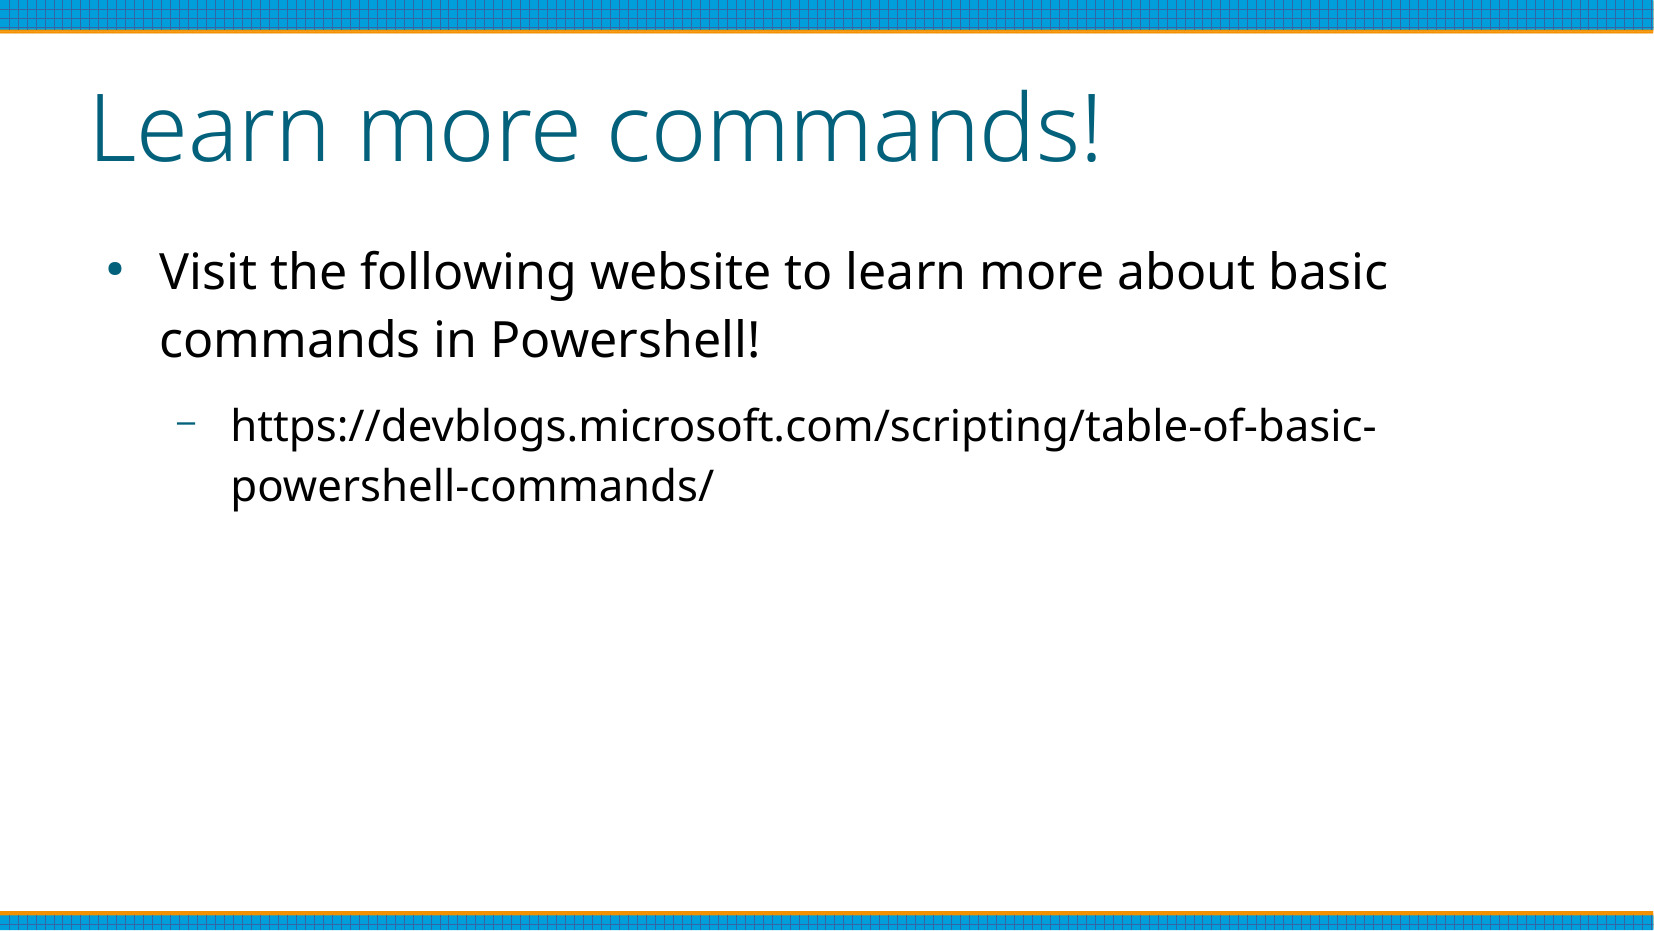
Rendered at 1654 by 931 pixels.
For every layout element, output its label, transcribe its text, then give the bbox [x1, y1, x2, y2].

list Visit the following website to learn more about basic commands in Powershell! https://devblogs.microsoft.com/scripting/table-of-basic-powershell-commands/ [88, 236, 1565, 901]
title Learn more commands! [88, 44, 1565, 207]
